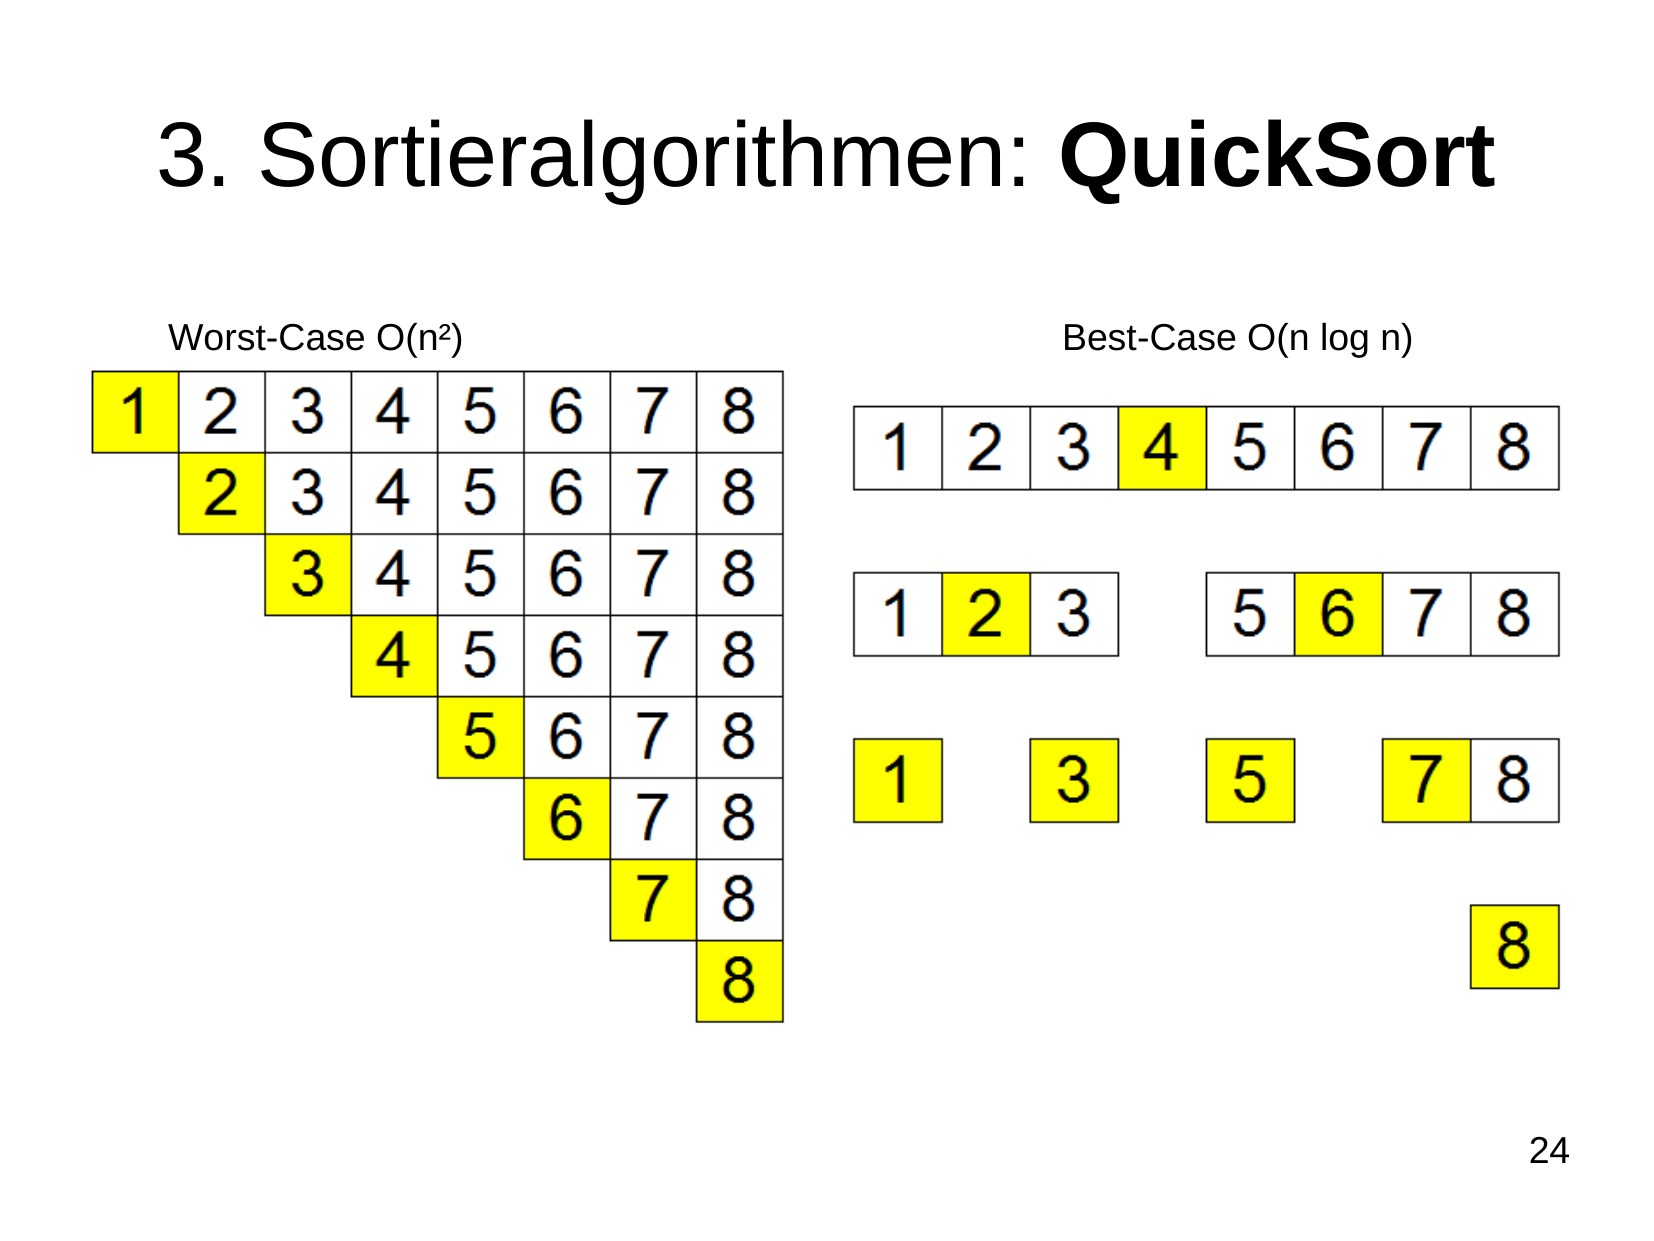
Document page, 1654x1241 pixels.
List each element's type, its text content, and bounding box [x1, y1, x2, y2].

picture [845, 401, 1572, 998]
title 3. Sortieralgorithmen: QuickSort [82, 49, 1571, 257]
text_box Best-Case O(n log n) [1047, 306, 1459, 364]
text_box Worst-Case O(n²) [153, 306, 503, 364]
picture [82, 361, 809, 1038]
